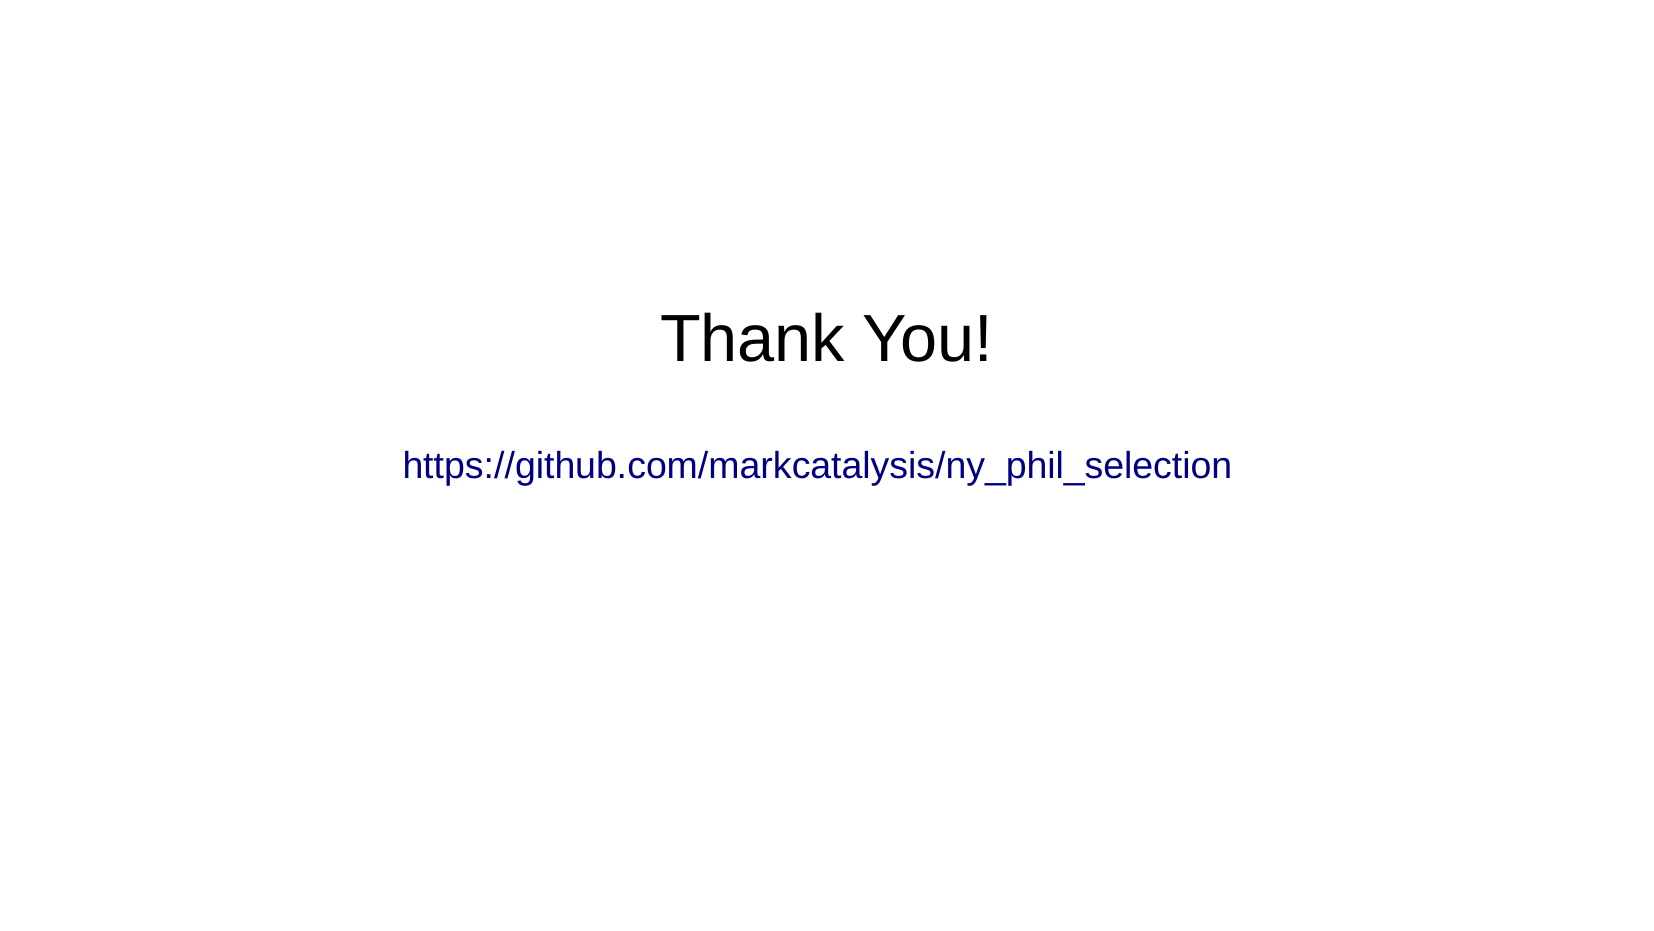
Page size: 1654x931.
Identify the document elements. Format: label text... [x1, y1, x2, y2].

subtitle Thank You! https://github.com/markcatalysis/ny_phil_selection [82, 37, 1571, 758]
